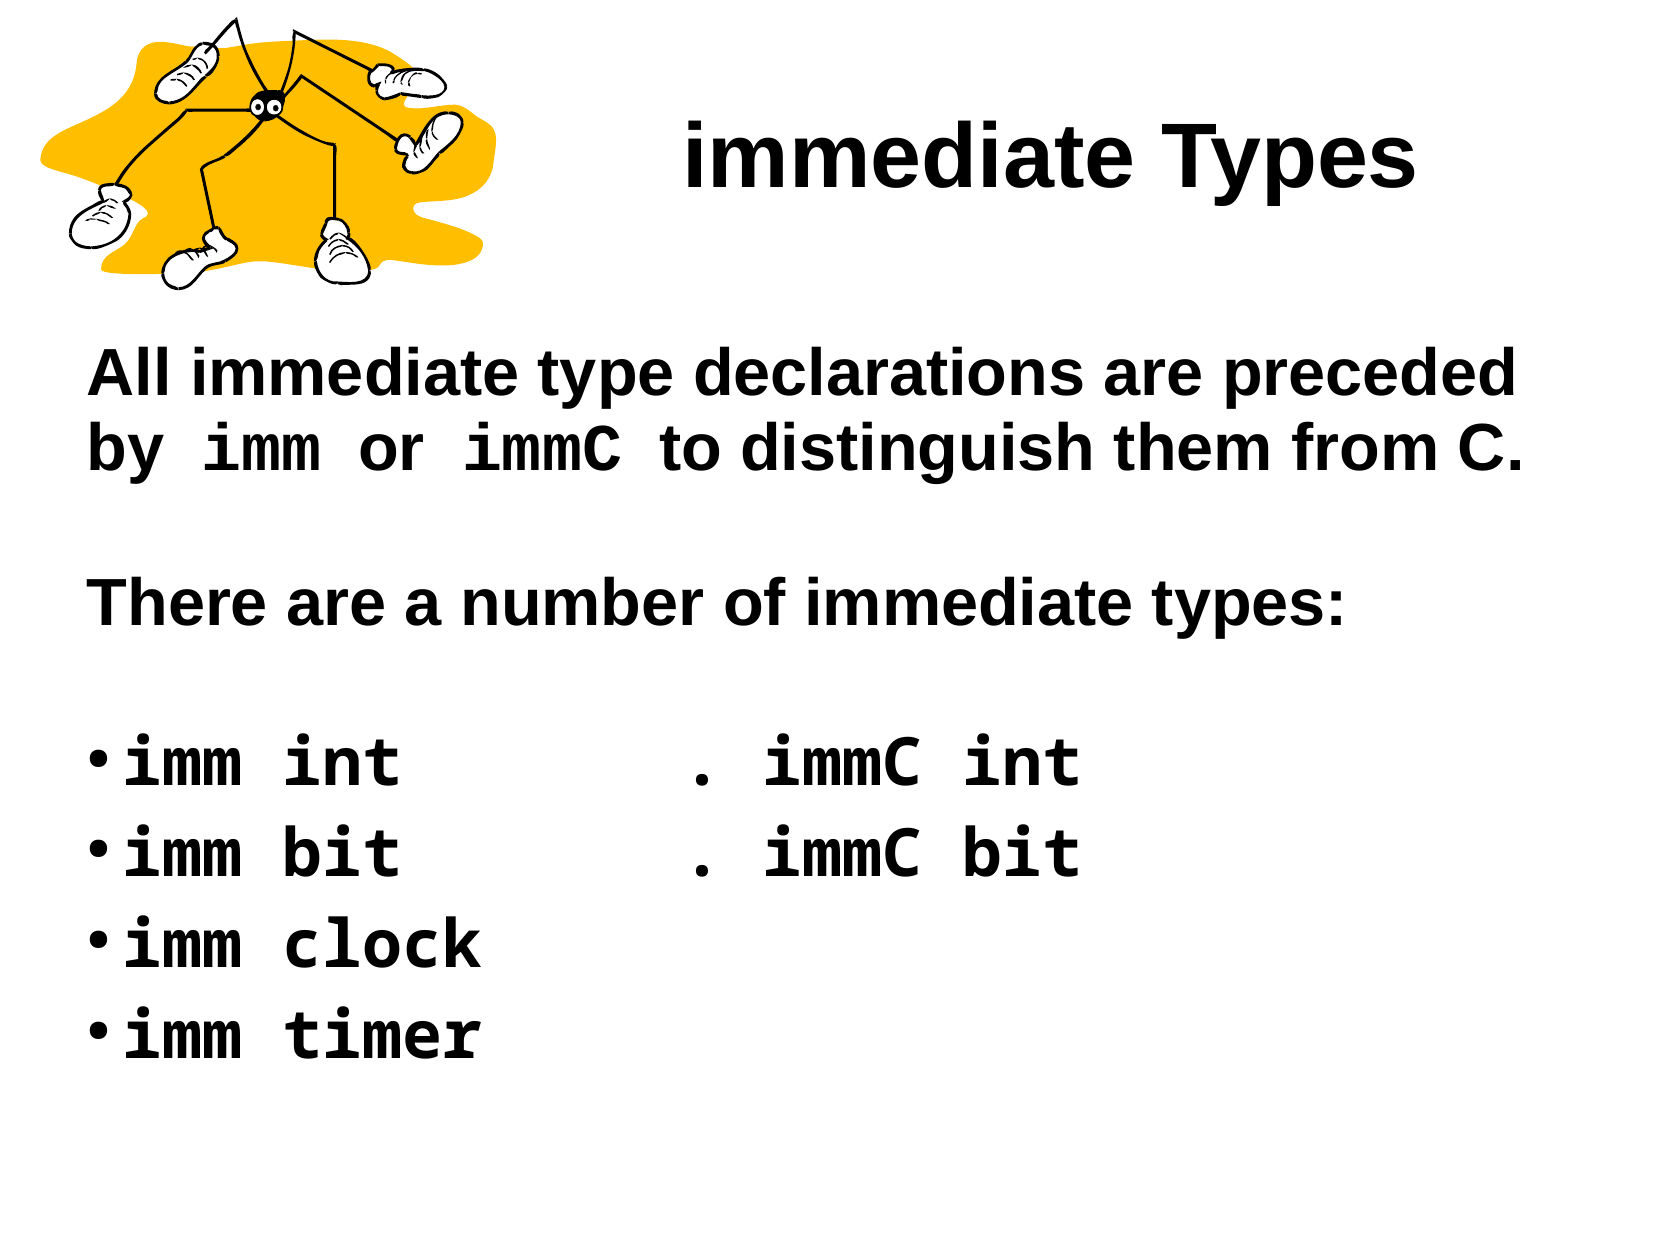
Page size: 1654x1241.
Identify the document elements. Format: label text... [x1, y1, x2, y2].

subtitle All immediate type declarations are preceded by imm or immC to distinguish them from C. There are a number of immediate types: imm int . immC int imm bit . immC bit imm clock imm timer [86, 371, 1575, 1132]
picture [40, 17, 497, 291]
title immediate Types [531, 49, 1571, 365]
